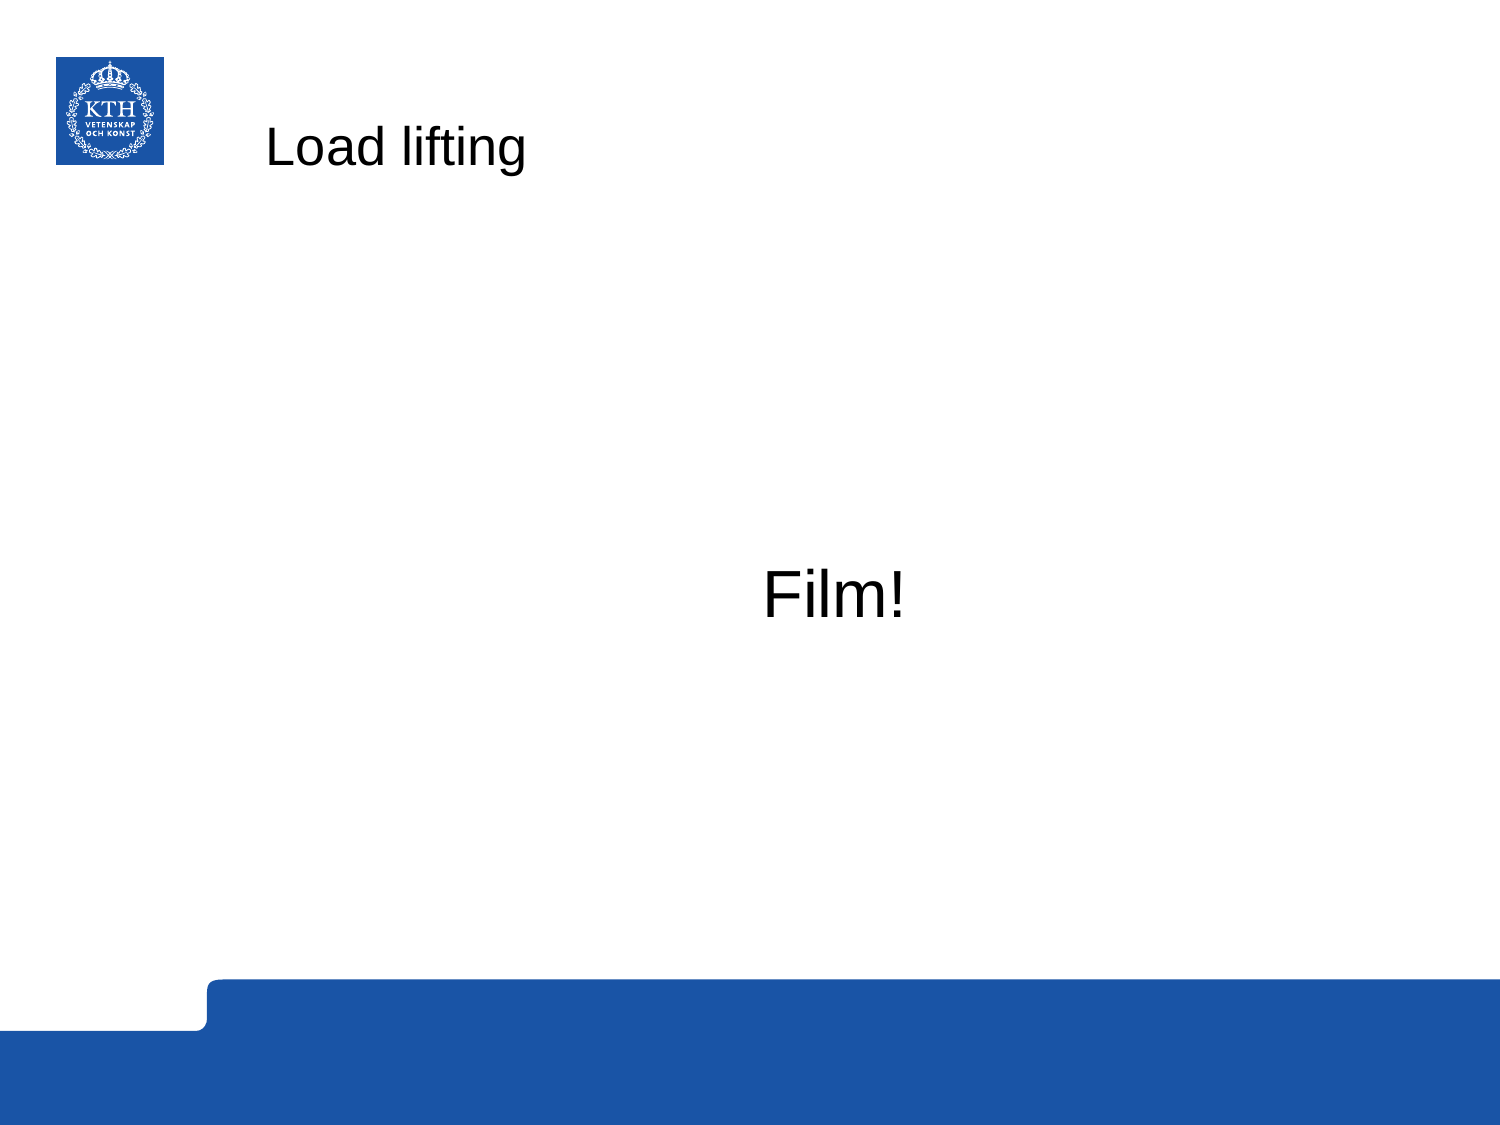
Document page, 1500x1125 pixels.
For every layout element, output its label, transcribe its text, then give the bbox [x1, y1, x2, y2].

title Load lifting [265, 66, 1404, 177]
text_box Film! [265, 259, 1404, 929]
